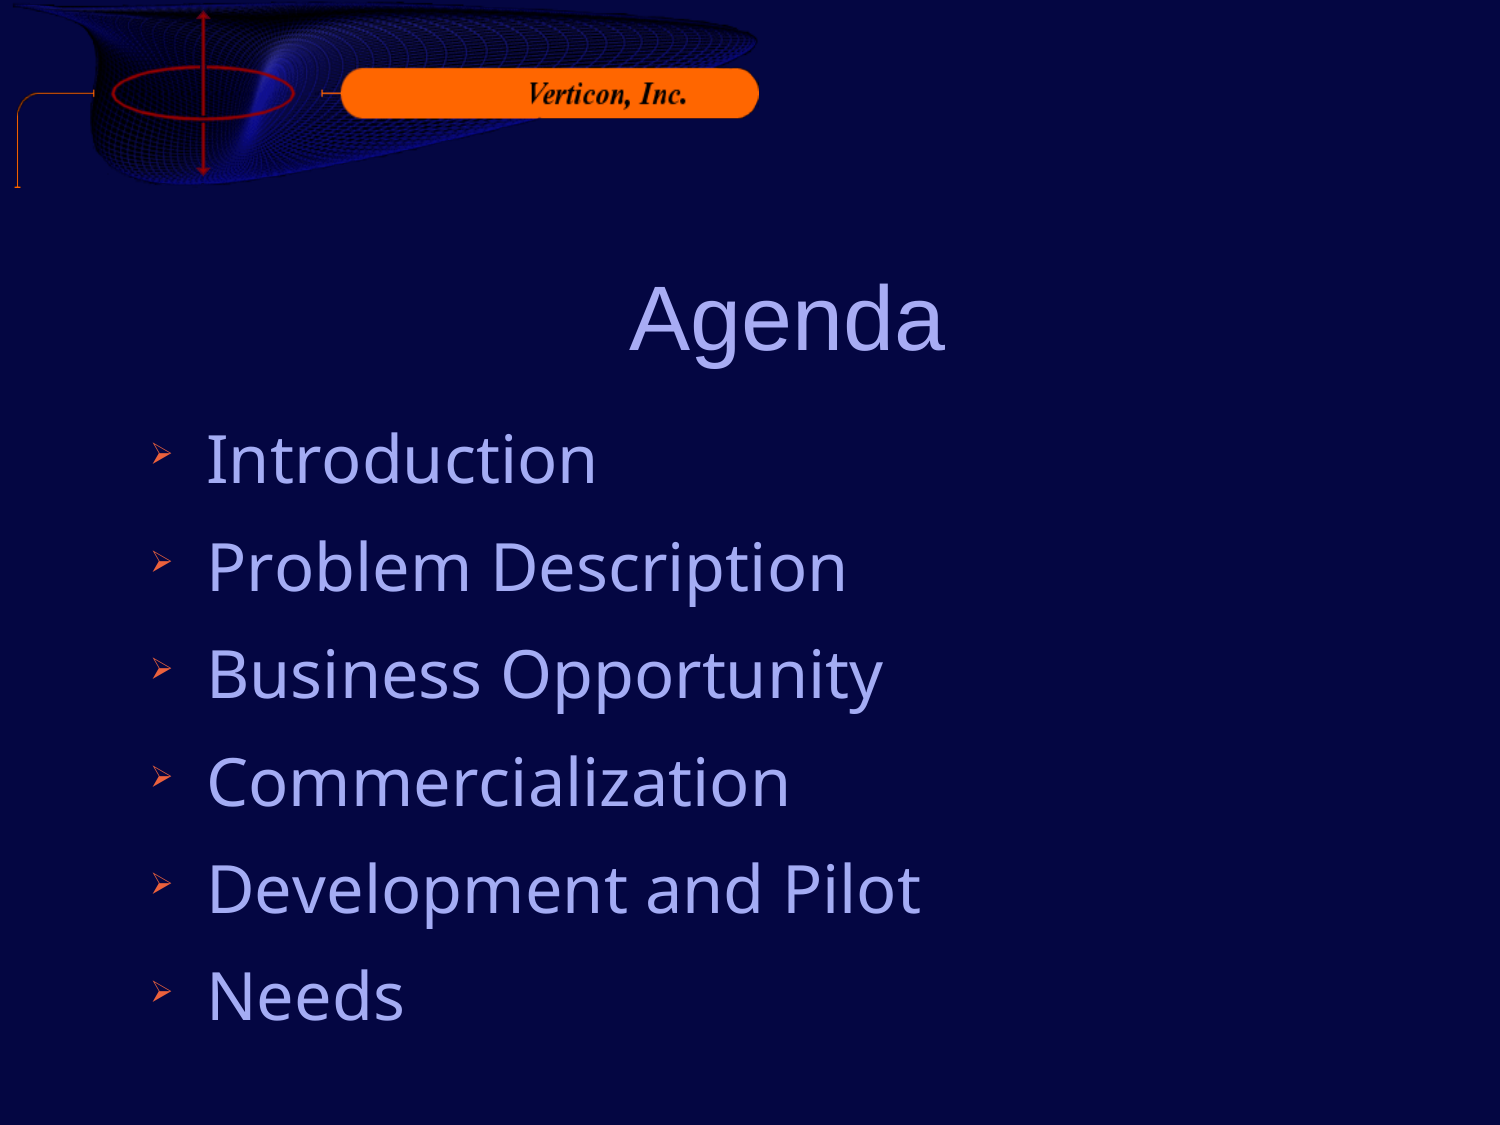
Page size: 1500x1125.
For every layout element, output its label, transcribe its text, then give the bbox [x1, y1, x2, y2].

title Agenda [112, 224, 1463, 413]
picture [8, 0, 759, 188]
list Introduction Problem Description Business Opportunity Commercialization Development and Pilot Needs [150, 412, 1385, 1067]
